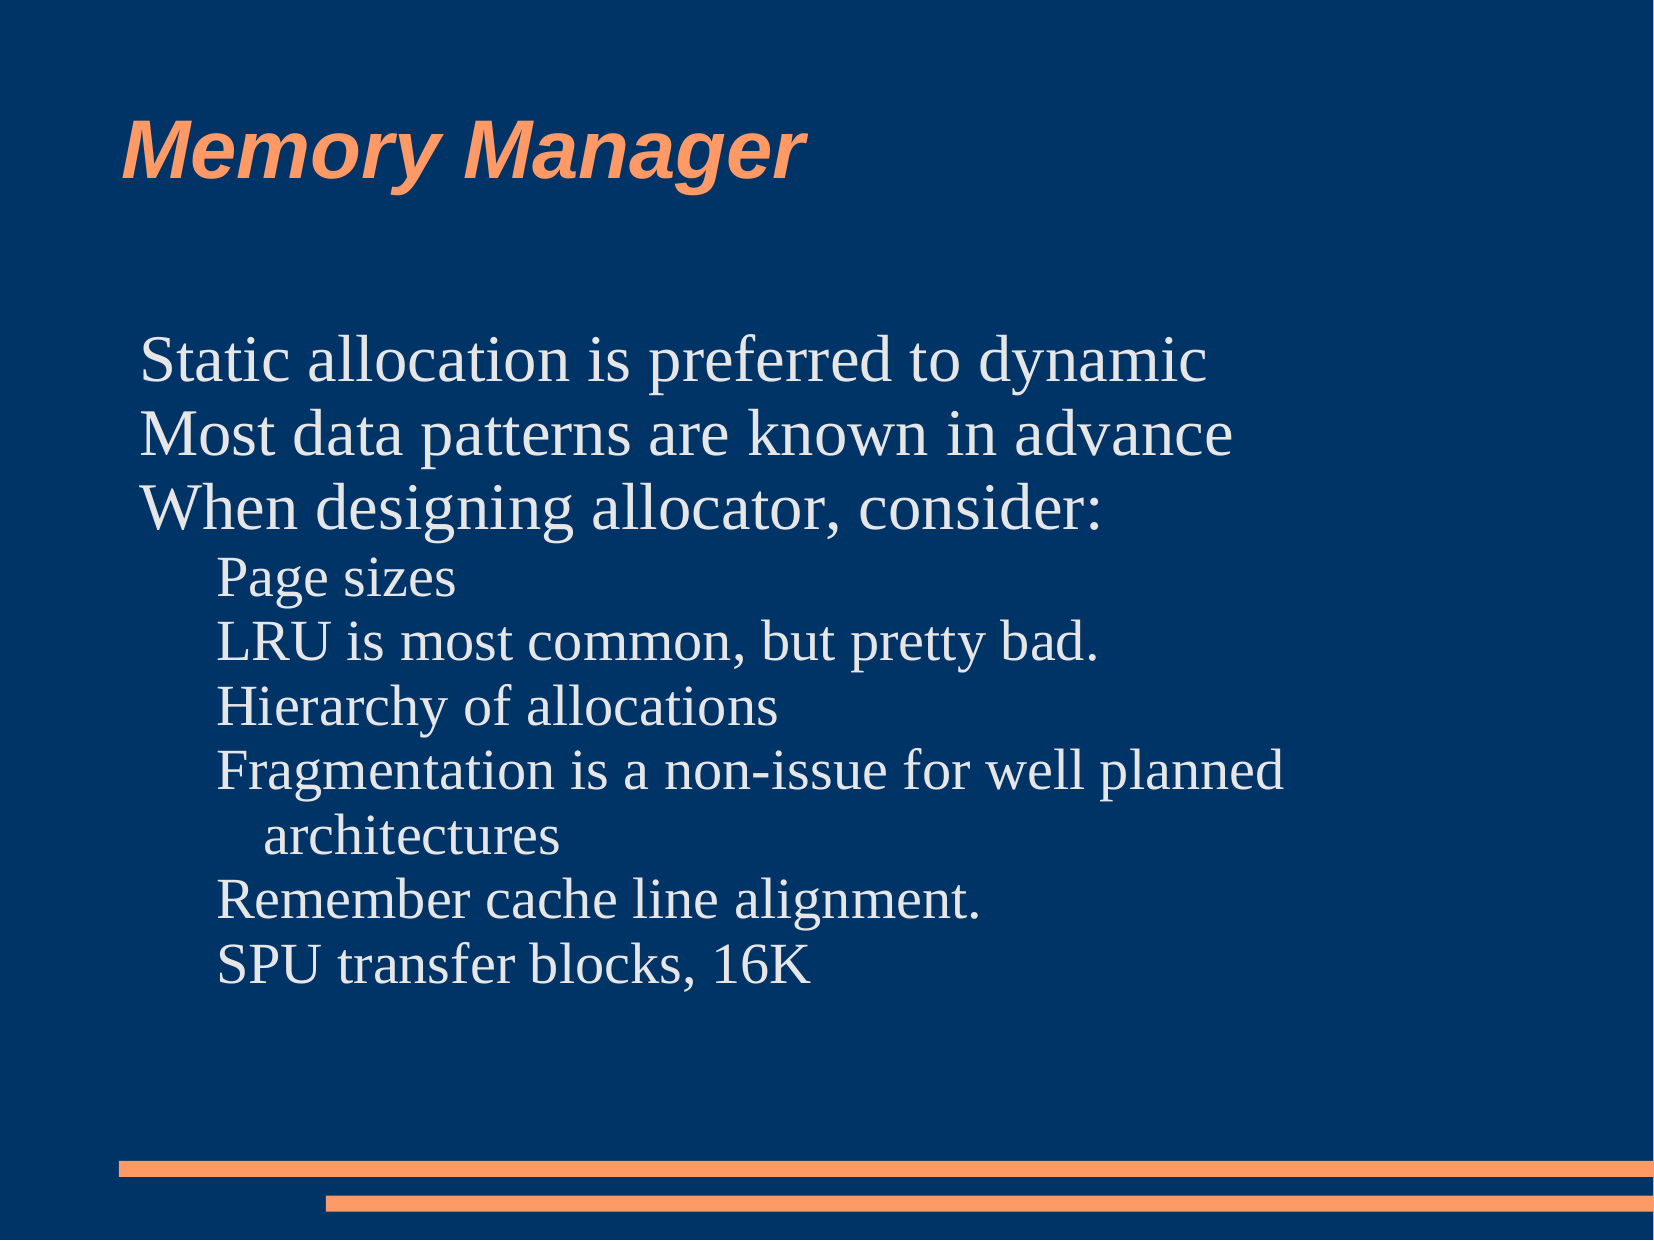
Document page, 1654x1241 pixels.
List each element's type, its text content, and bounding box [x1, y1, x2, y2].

title Memory Manager [121, 46, 1534, 254]
list Static allocation is preferred to dynamic Most data patterns are known in advance When designing allocator, consider: Page sizes LRU is most common, but pretty bad. Hierarchy of allocations Fragmentation is a non-issue for well planned architectures Remember cache line alignment. SPU transfer blocks, 16K [121, 322, 1561, 1133]
